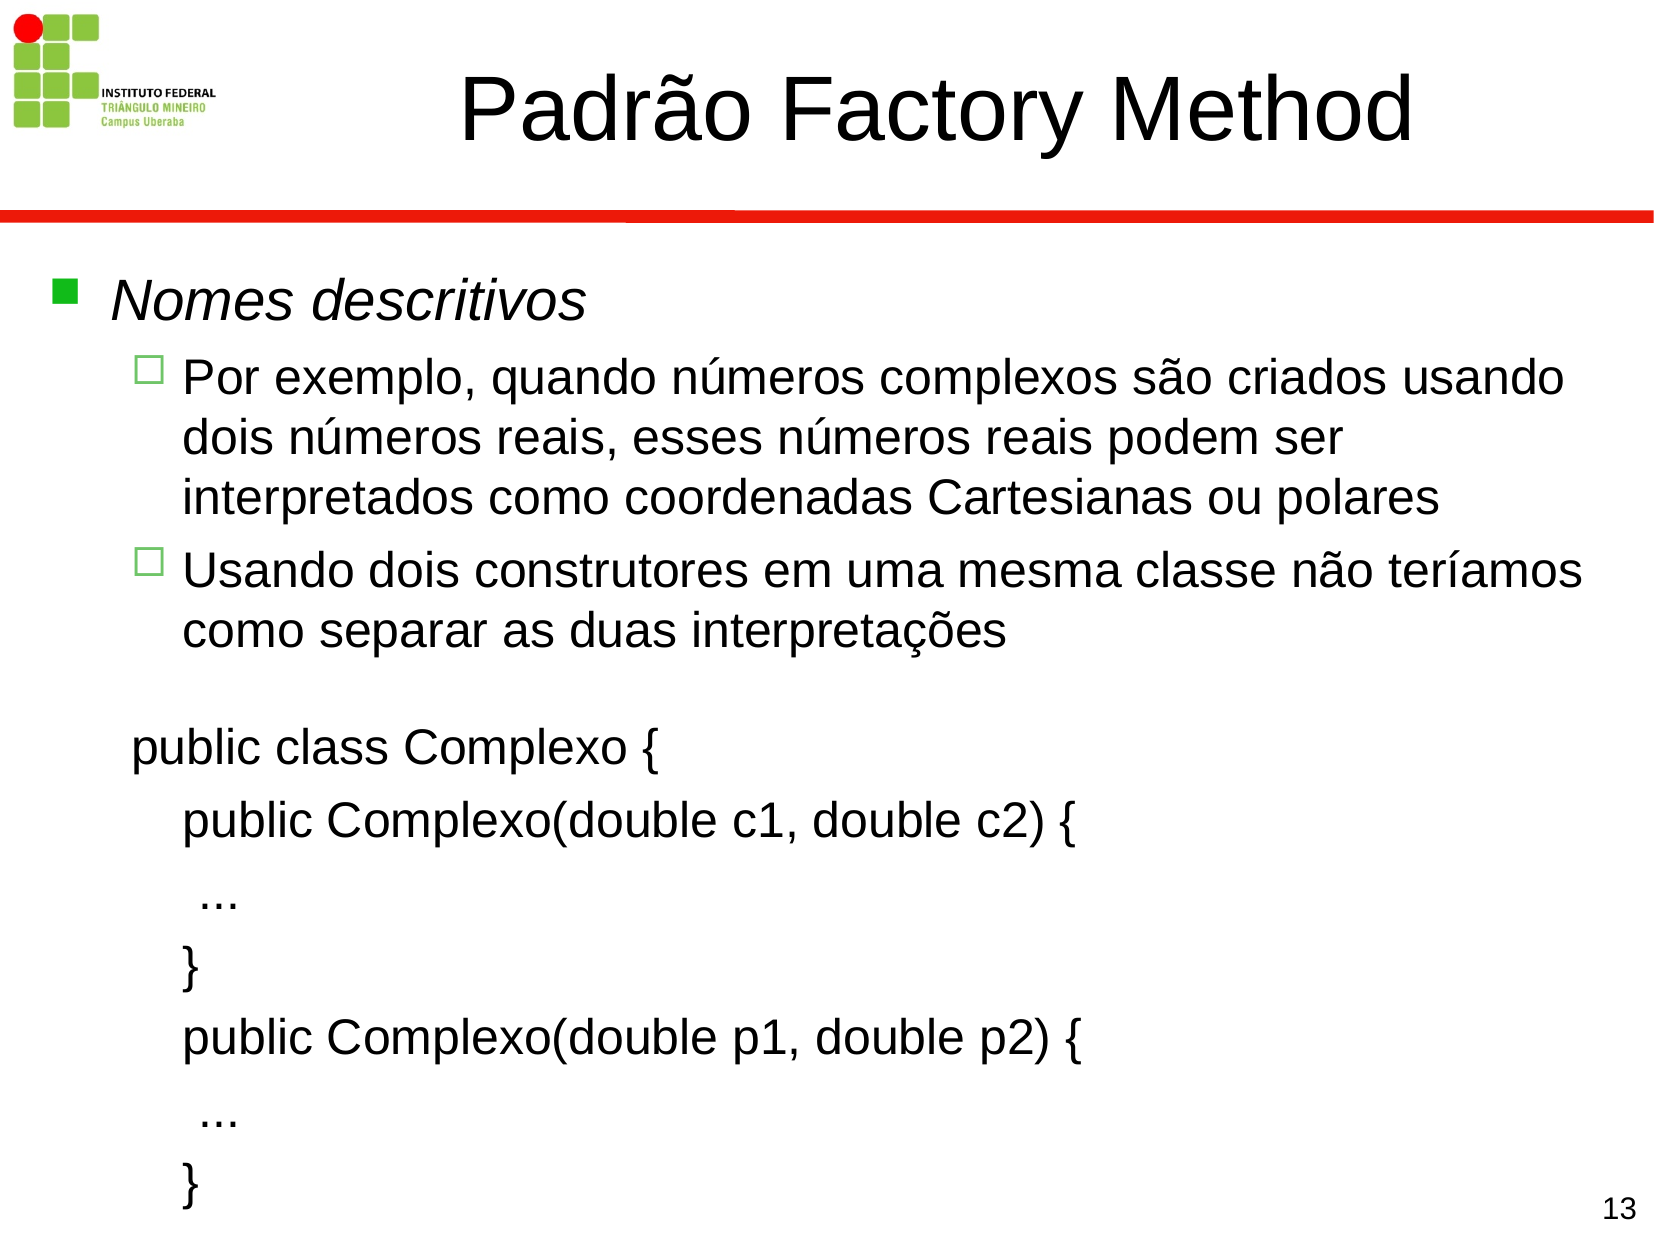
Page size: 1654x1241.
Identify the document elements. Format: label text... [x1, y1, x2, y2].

picture [0, 2, 228, 139]
text_box Nomes descritivos Por exemplo, quando números complexos são criados usando dois números reais, esses números reais podem ser interpretados como coordenadas Cartesianas ou polares Usando dois construtores em uma mesma classe não teríamos como separar as duas interpretações public class Complexo { public Complexo(double c1, double c2) { ... } public Complexo(double p1, double p2) { ... } [32, 253, 1654, 1241]
text_box <number> [1185, 1179, 1654, 1220]
text_box Padrão Factory Method [253, 0, 1622, 207]
